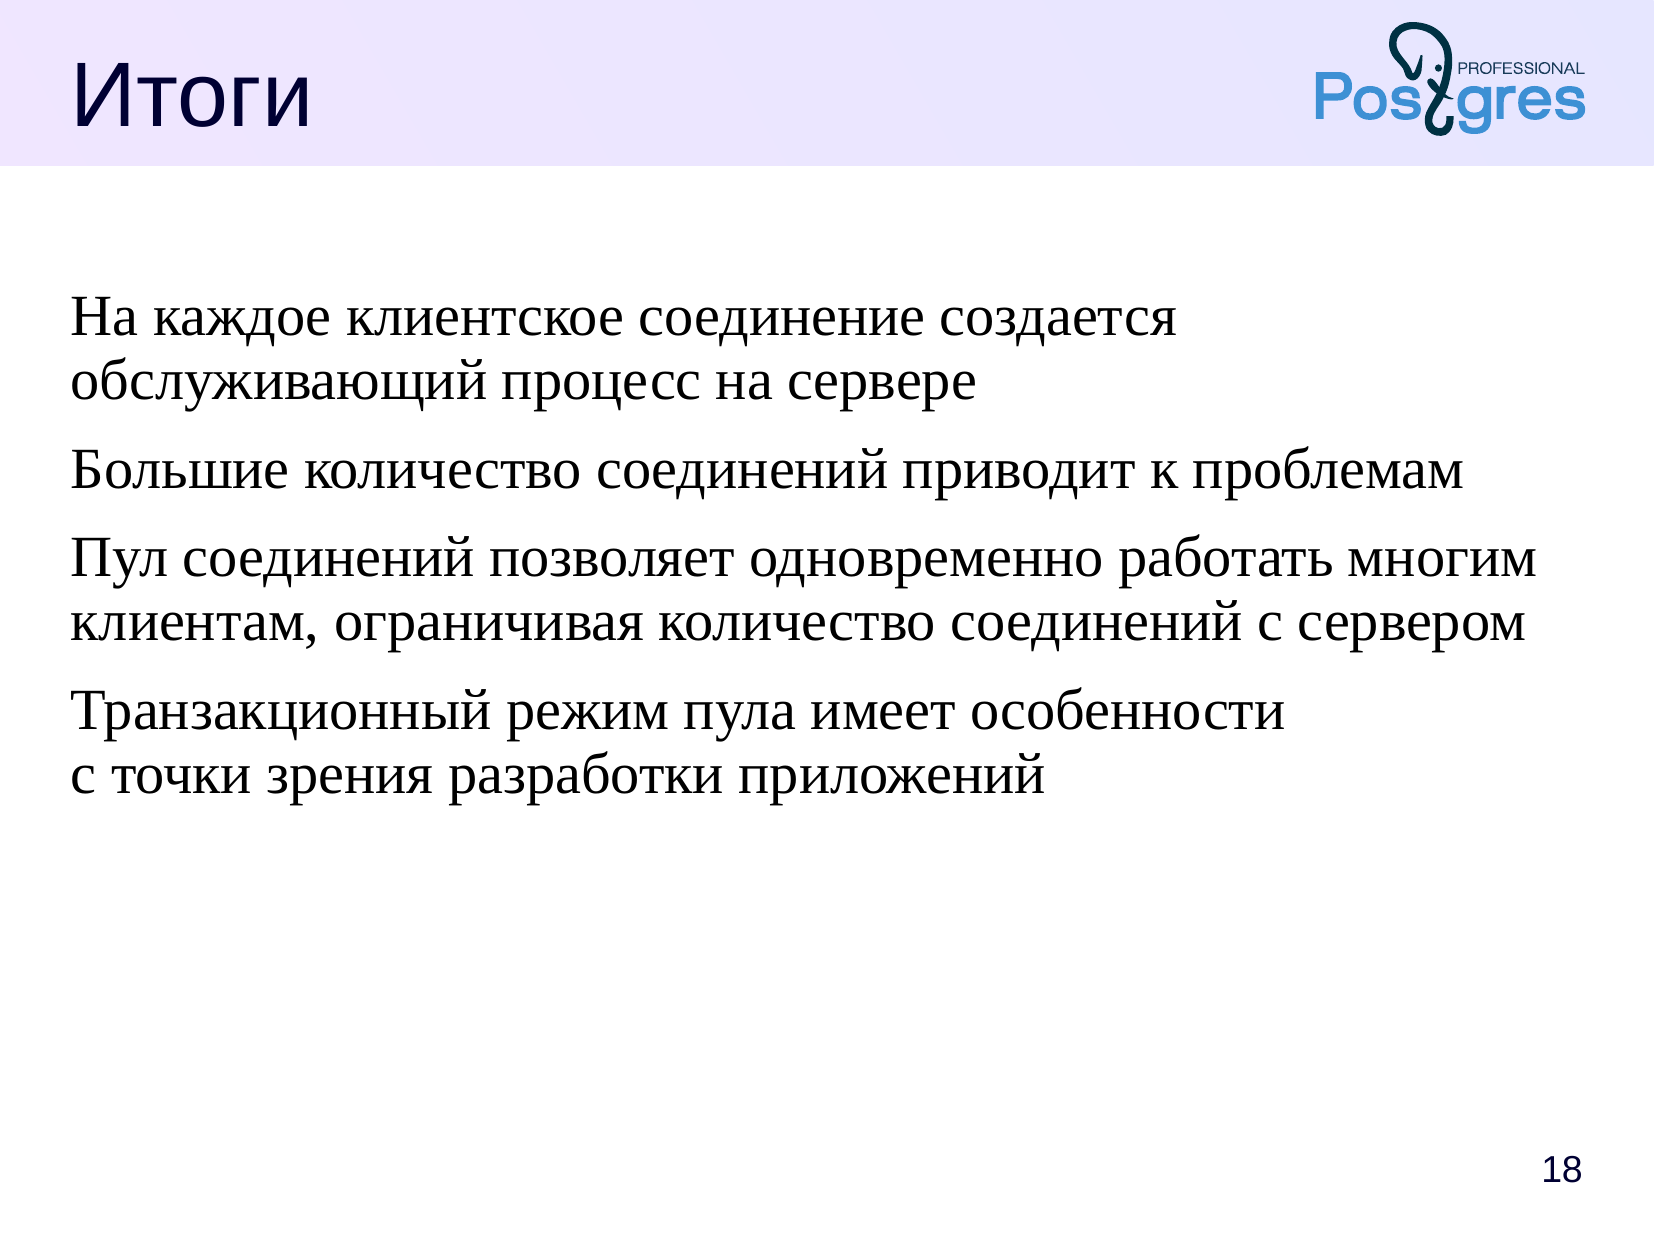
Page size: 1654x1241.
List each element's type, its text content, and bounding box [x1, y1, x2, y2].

list На каждое клиентское соединение создается обслуживающий процесс на сервере Большие количество соединений приводит к проблемам Пул соединений позволяет одновременно работать многим клиентам, ограничивая количество соединений с сервером Транзакционный режим пула имеет особенности с точки зрения разработки приложений [70, 283, 1583, 1134]
title Итоги [70, 43, 1241, 147]
